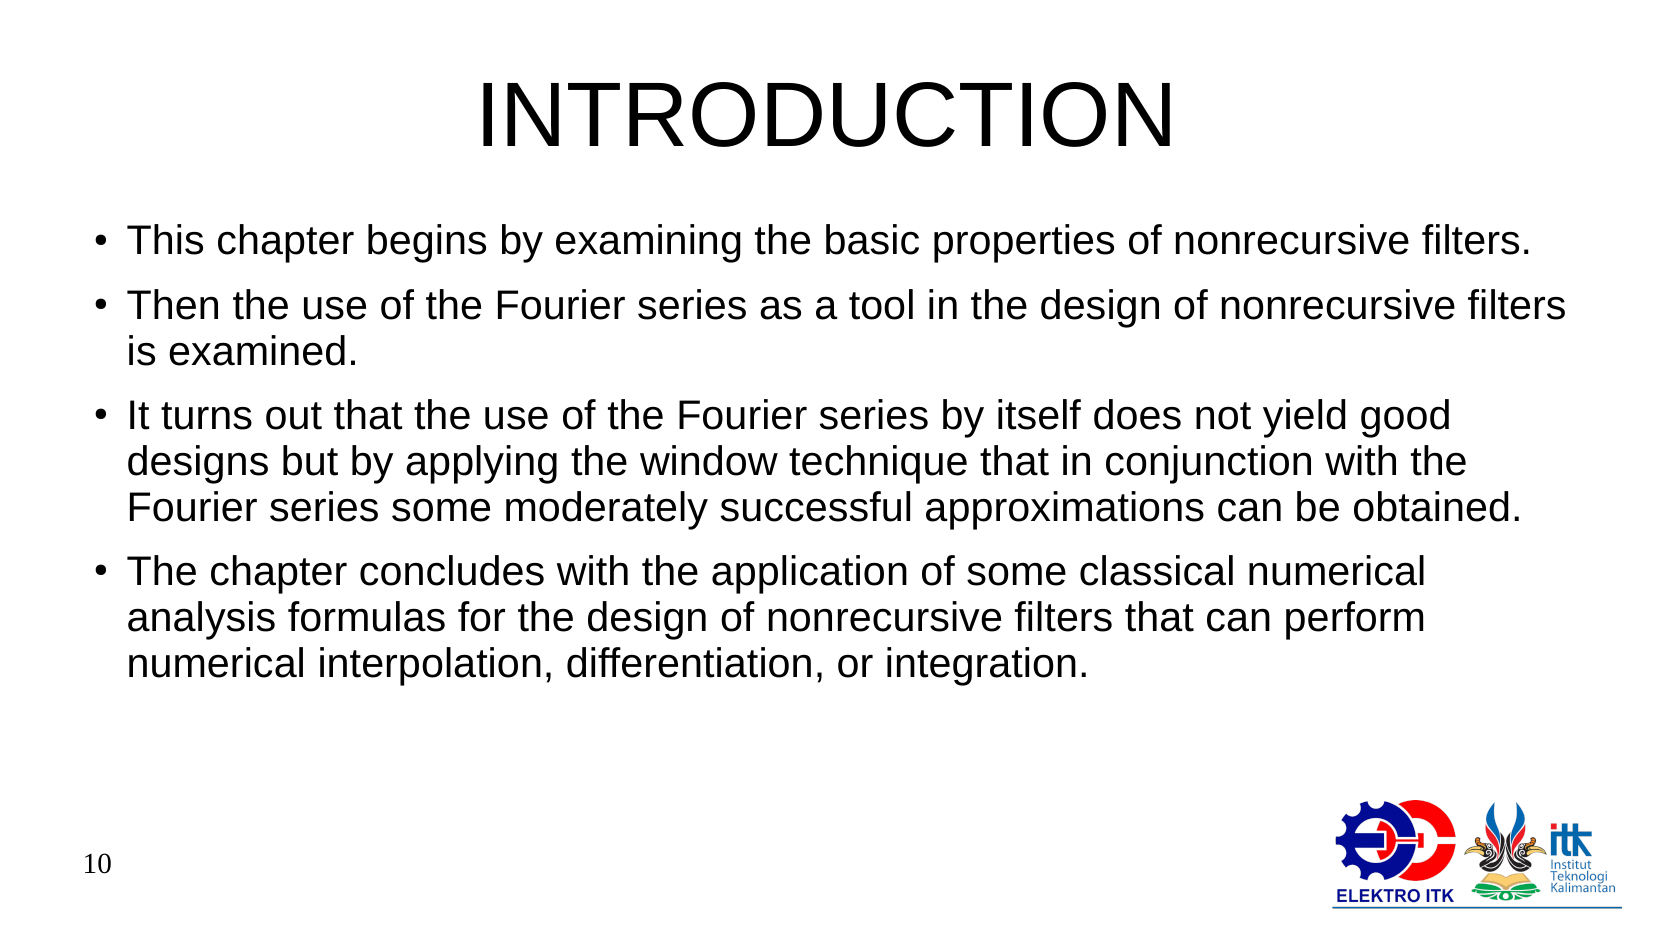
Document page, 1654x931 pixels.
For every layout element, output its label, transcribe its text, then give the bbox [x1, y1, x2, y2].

list This chapter begins by examining the basic properties of nonrecursive ﬁlters. Then the use of the Fourier series as a tool in the design of nonrecursive ﬁlters is examined. It turns out that the use of the Fourier series by itself does not yield good designs but by applying the window technique that in conjunction with the Fourier series some moderately successful approximations can be obtained. The chapter concludes with the application of some classical numerical analysis formulas for the design of nonrecursive ﬁlters that can perform numerical interpolation, differentiation, or integration. [82, 217, 1571, 758]
picture [1332, 800, 1622, 918]
title INTRODUCTION [82, 37, 1571, 193]
